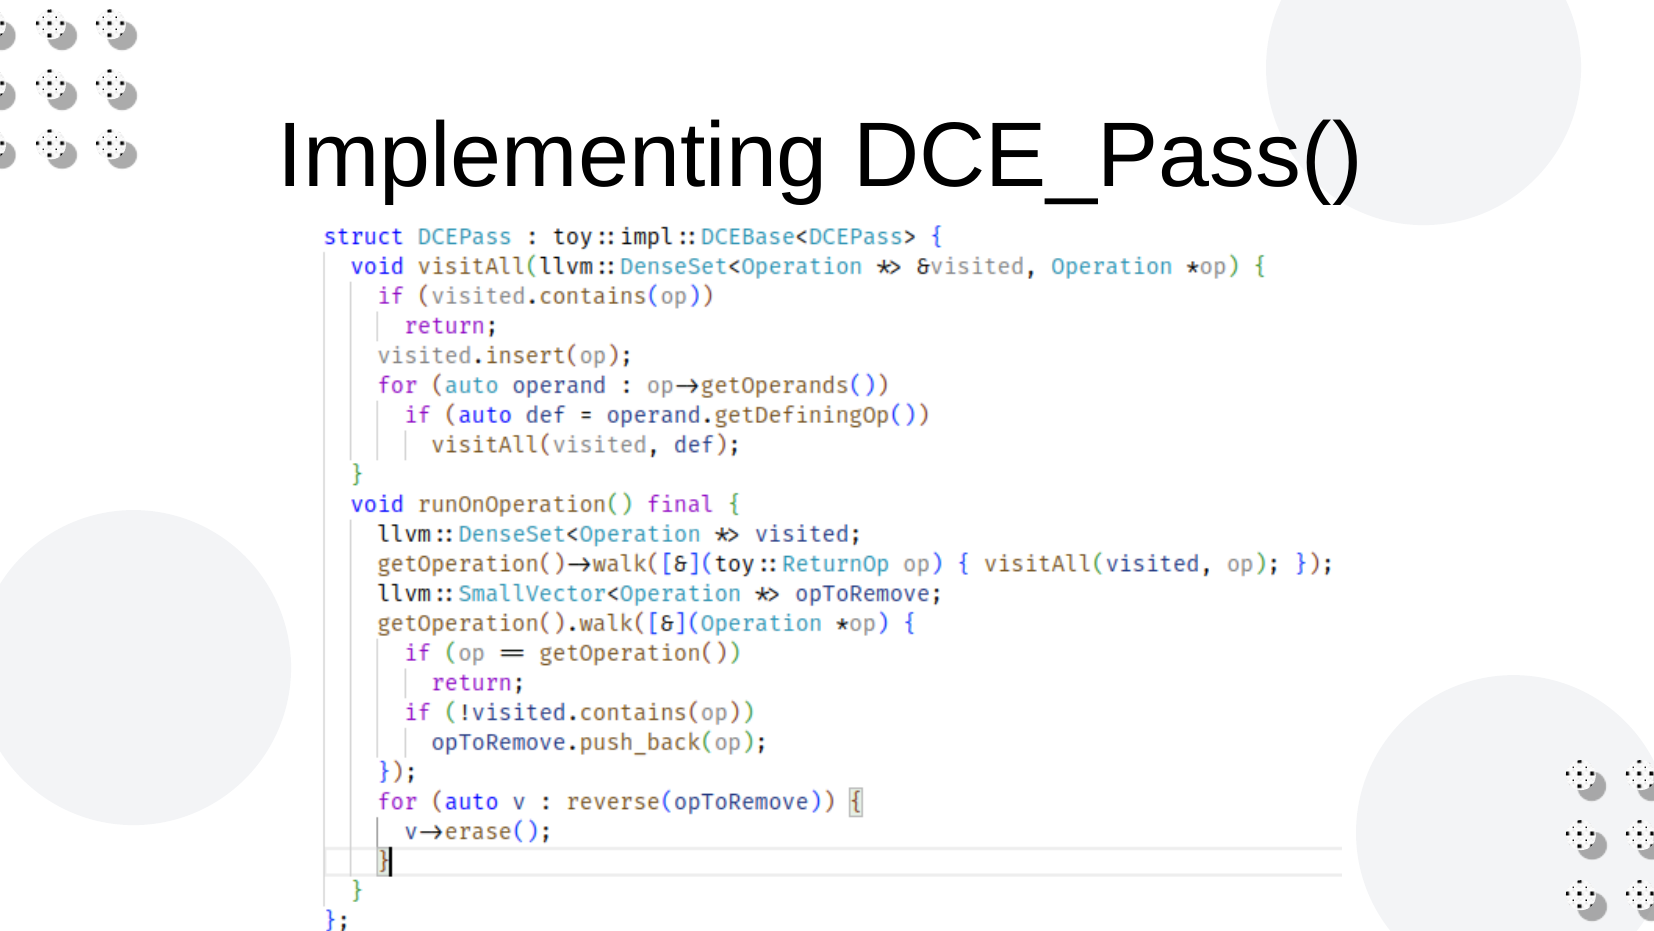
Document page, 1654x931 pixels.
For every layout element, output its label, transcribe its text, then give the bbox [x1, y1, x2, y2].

picture [1625, 880, 1654, 911]
picture [0, 72, 6, 97]
picture [1625, 760, 1654, 791]
picture [35, 9, 66, 40]
picture [95, 9, 126, 40]
picture [311, 221, 1342, 931]
picture [35, 129, 67, 160]
picture [1565, 880, 1596, 911]
picture [0, 12, 6, 37]
picture [1565, 820, 1596, 851]
picture [98, 69, 124, 76]
picture [0, 132, 7, 157]
picture [1565, 760, 1596, 791]
picture [1625, 820, 1654, 851]
title Implementing DCE_Pass() [76, 76, 1565, 233]
picture [35, 69, 66, 100]
